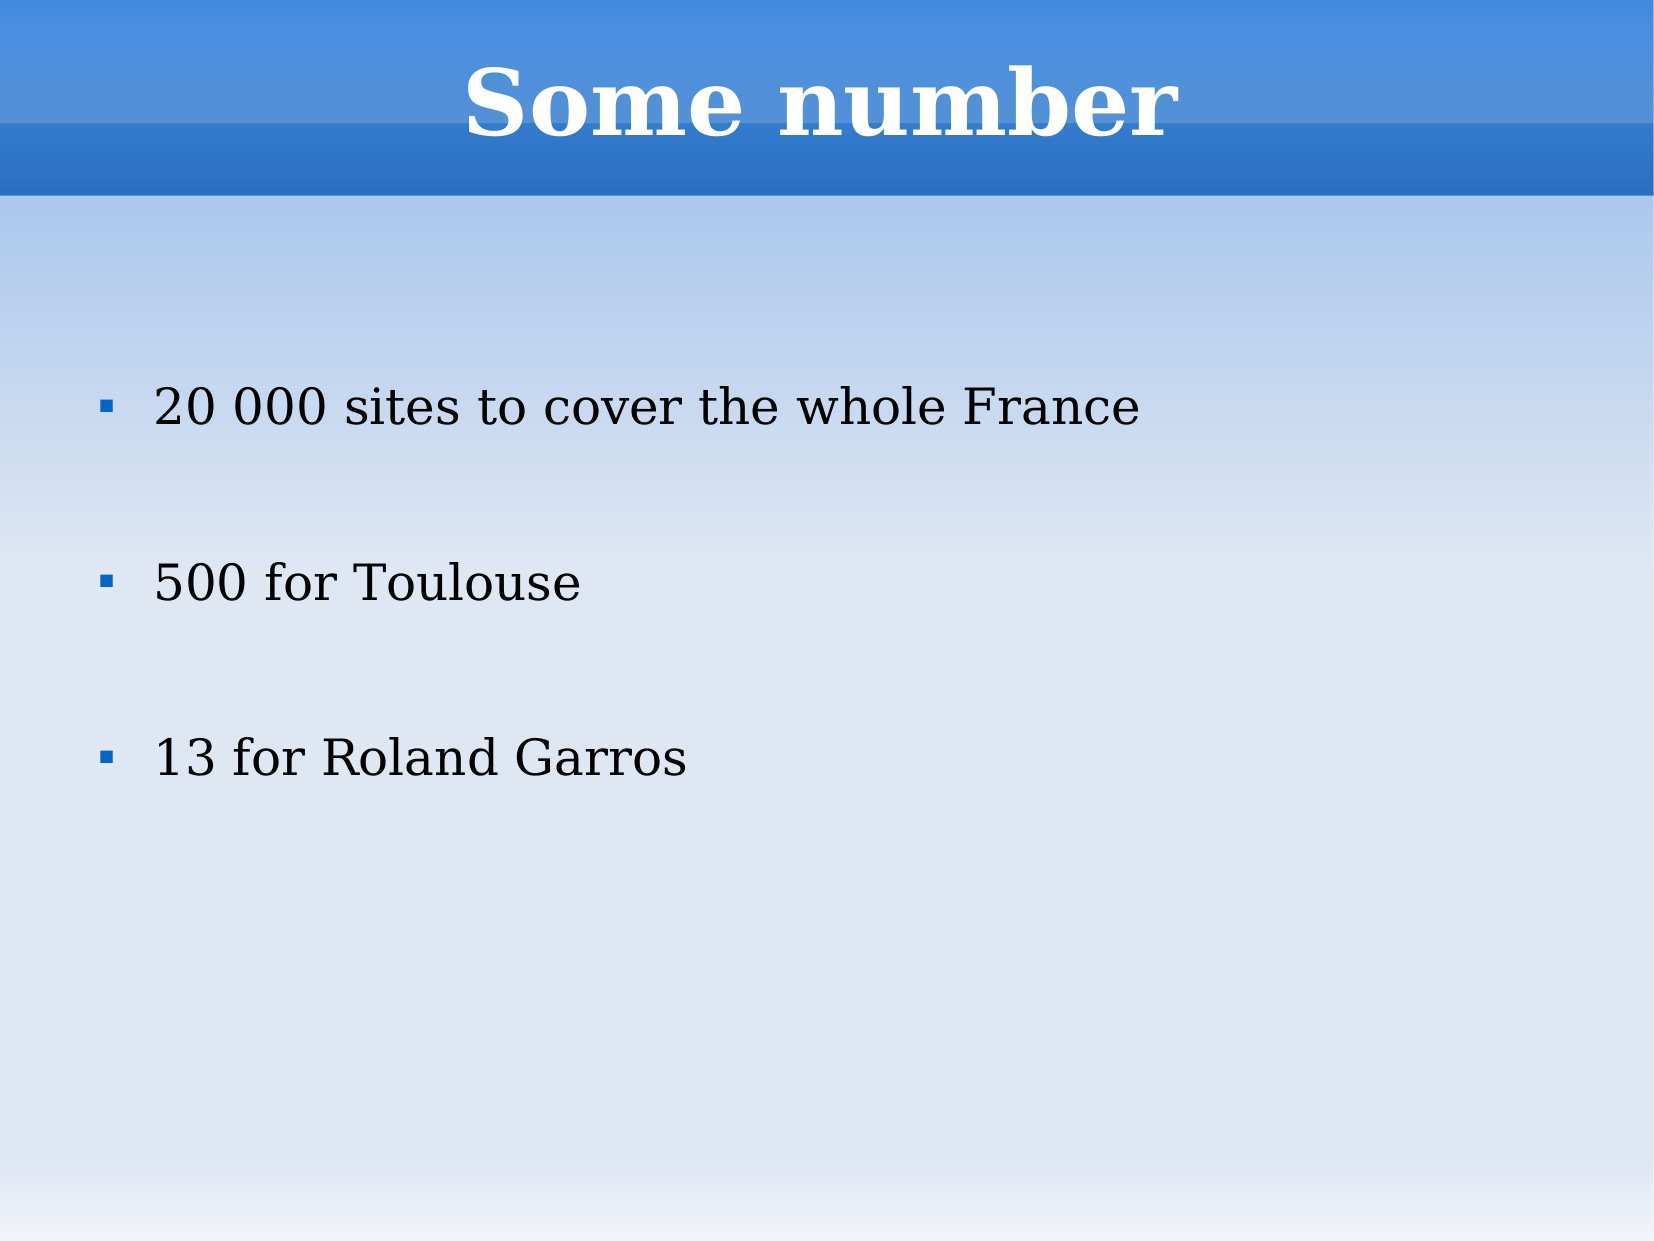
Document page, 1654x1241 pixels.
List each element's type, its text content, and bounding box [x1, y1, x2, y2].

title Some number [76, 0, 1565, 208]
picture [0, 0, 1654, 1241]
list 20 000 sites to cover the whole France 500 for Toulouse 13 for Roland Garros [82, 290, 1571, 1109]
